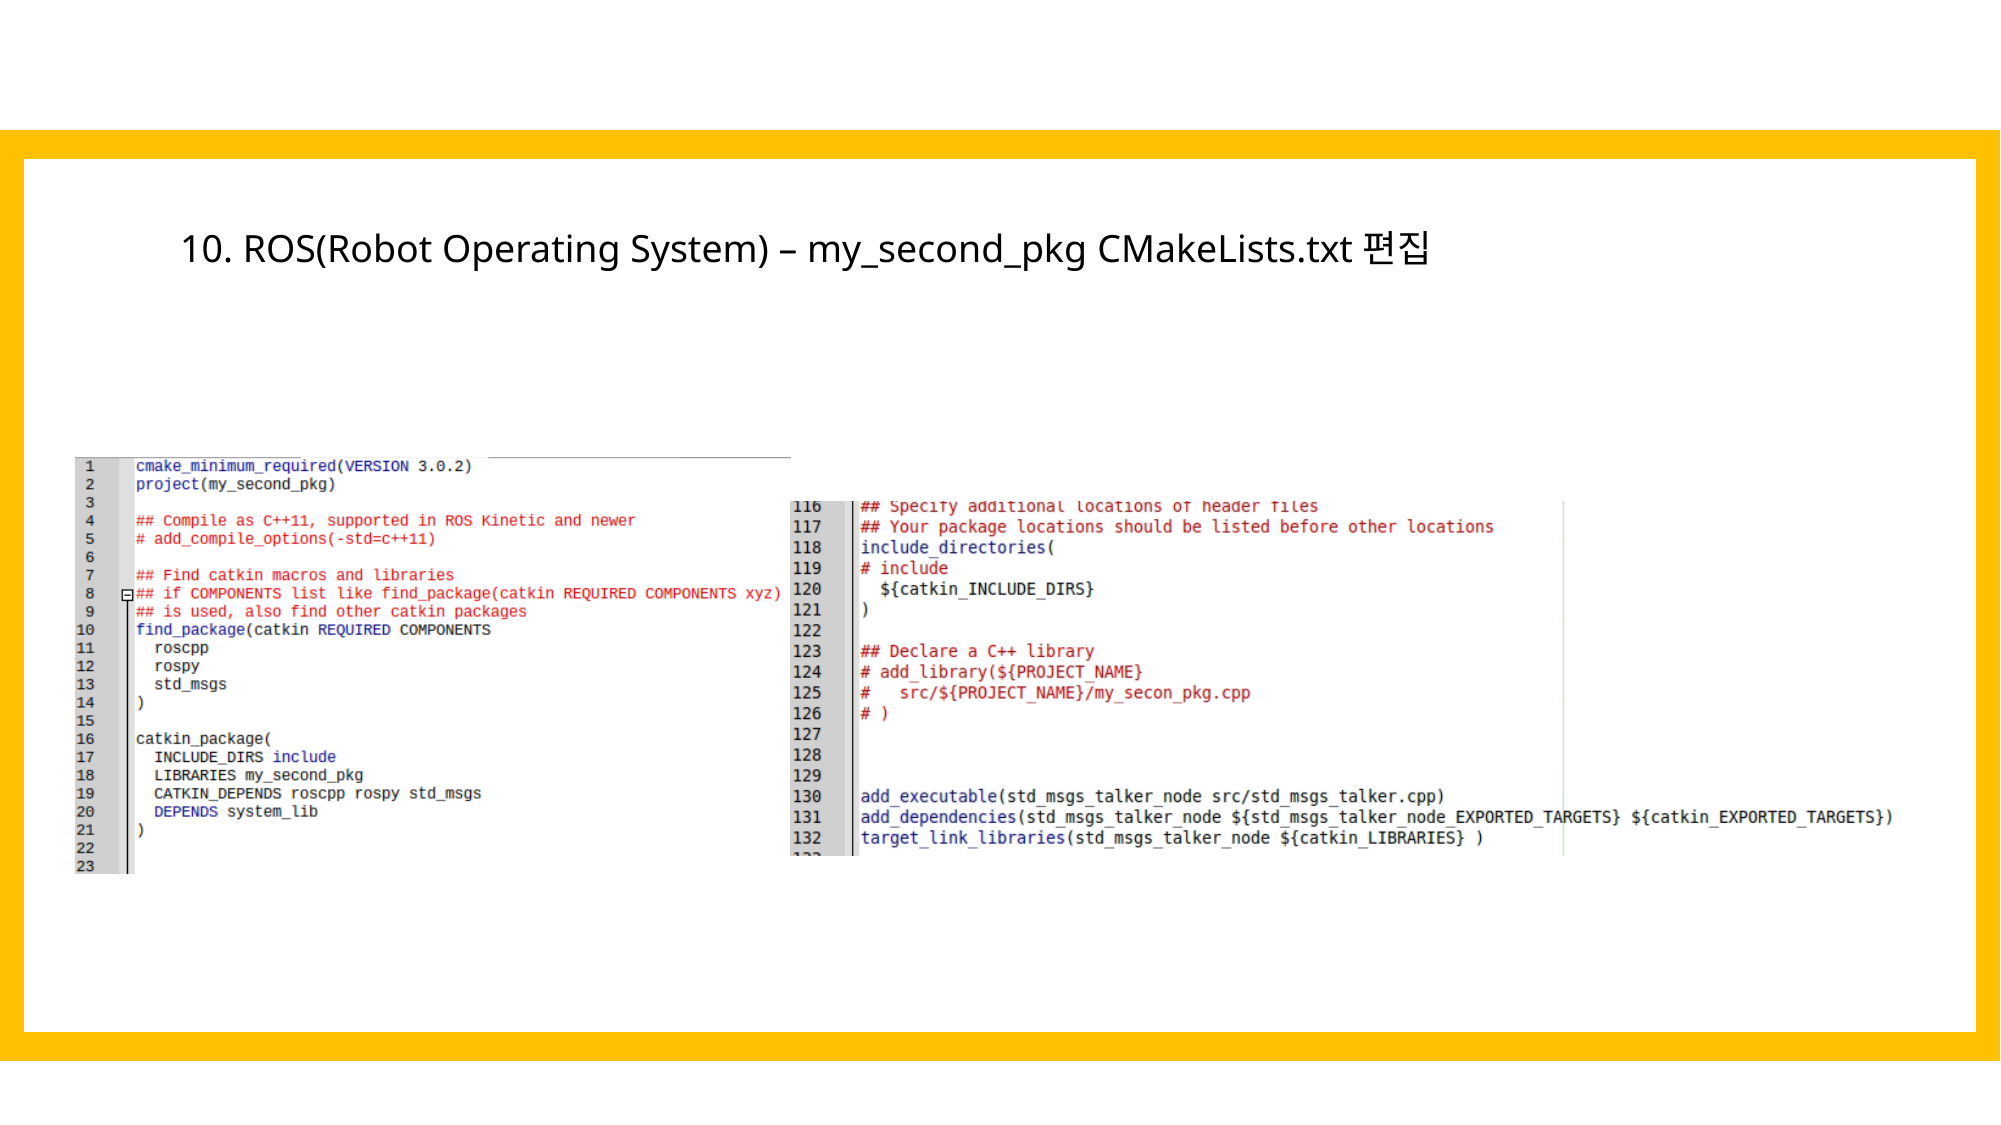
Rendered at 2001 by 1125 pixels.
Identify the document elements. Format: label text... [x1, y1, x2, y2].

text_box 10. ROS(Robot Operating System) – my_second_pkg CMakeLists.txt 편집 [165, 217, 1771, 278]
picture [75, 457, 1903, 875]
